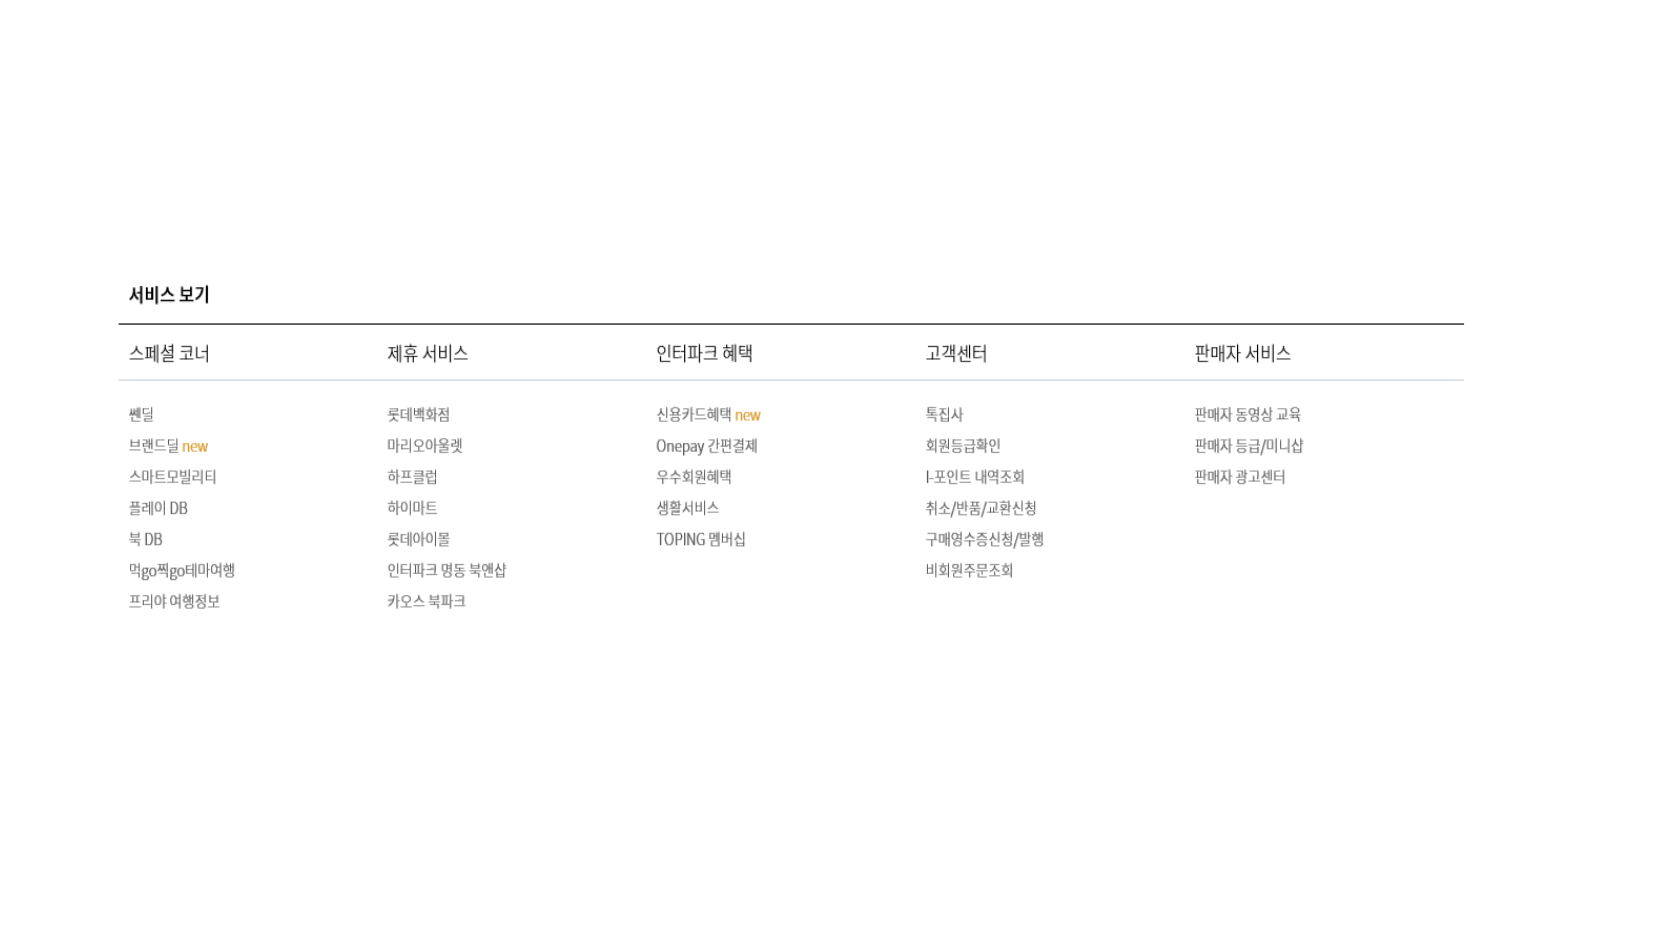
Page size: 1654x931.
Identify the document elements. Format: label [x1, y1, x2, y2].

picture [86, 260, 1483, 660]
